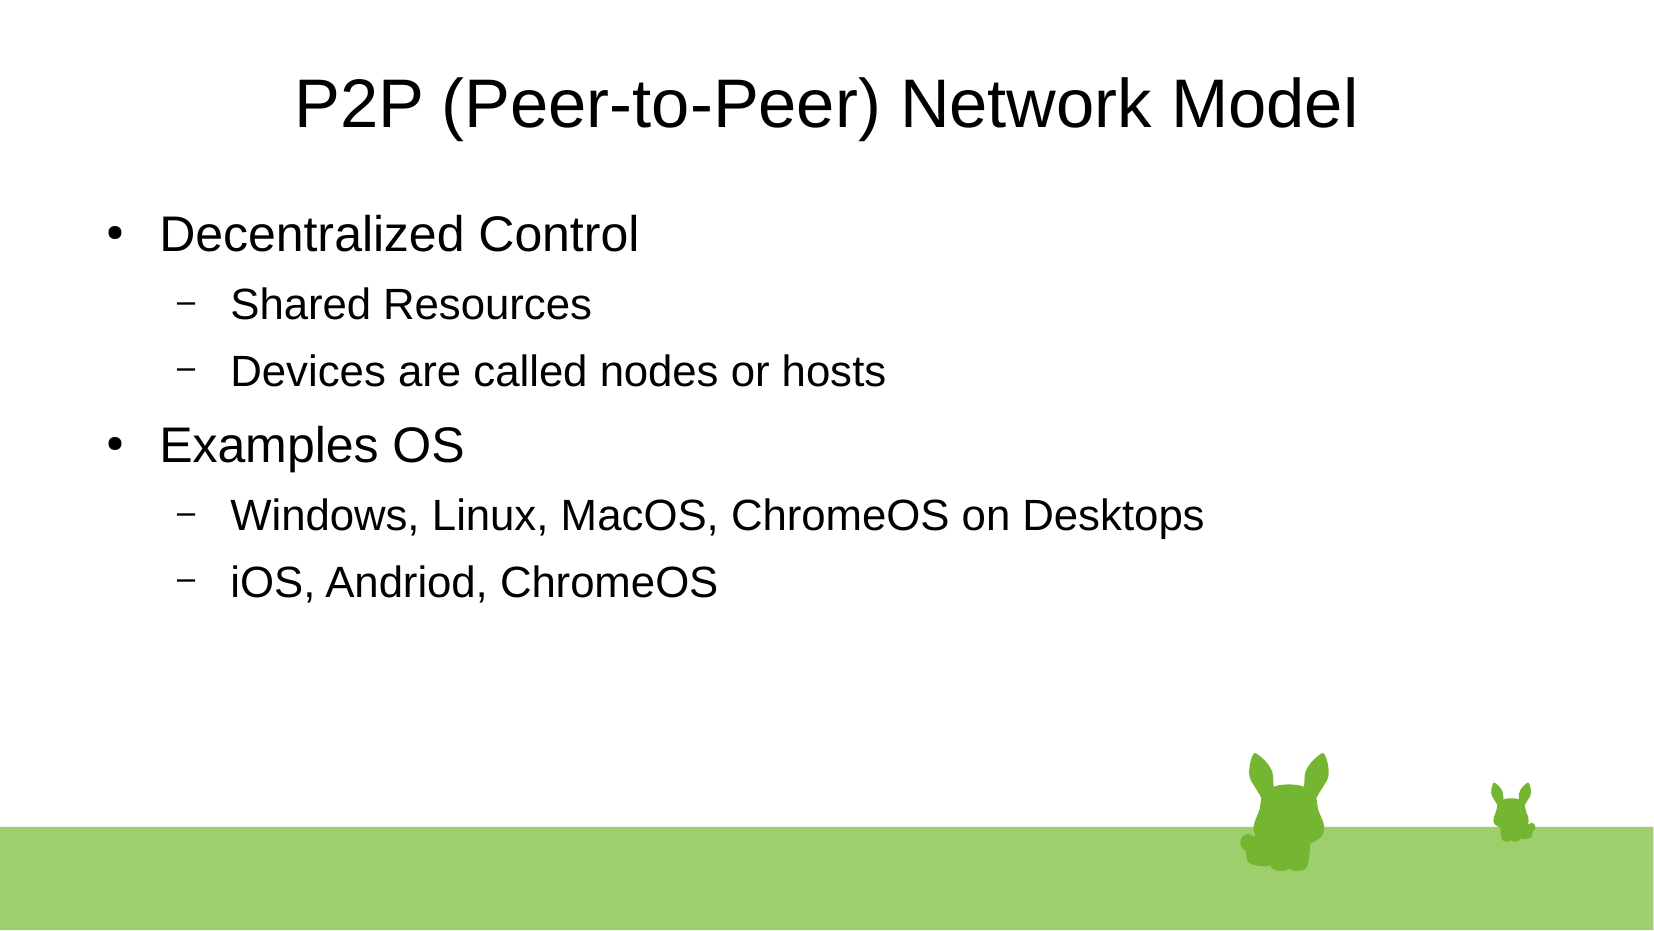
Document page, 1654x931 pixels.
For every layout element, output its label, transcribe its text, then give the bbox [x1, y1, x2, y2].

title P2P (Peer-to-Peer) Network Model [88, 29, 1565, 178]
list Decentralized Control Shared Resources Devices are called nodes or hosts Examples OS Windows, Linux, MacOS, ChromeOS on Desktops iOS, Andriod, ChromeOS [88, 206, 1565, 739]
